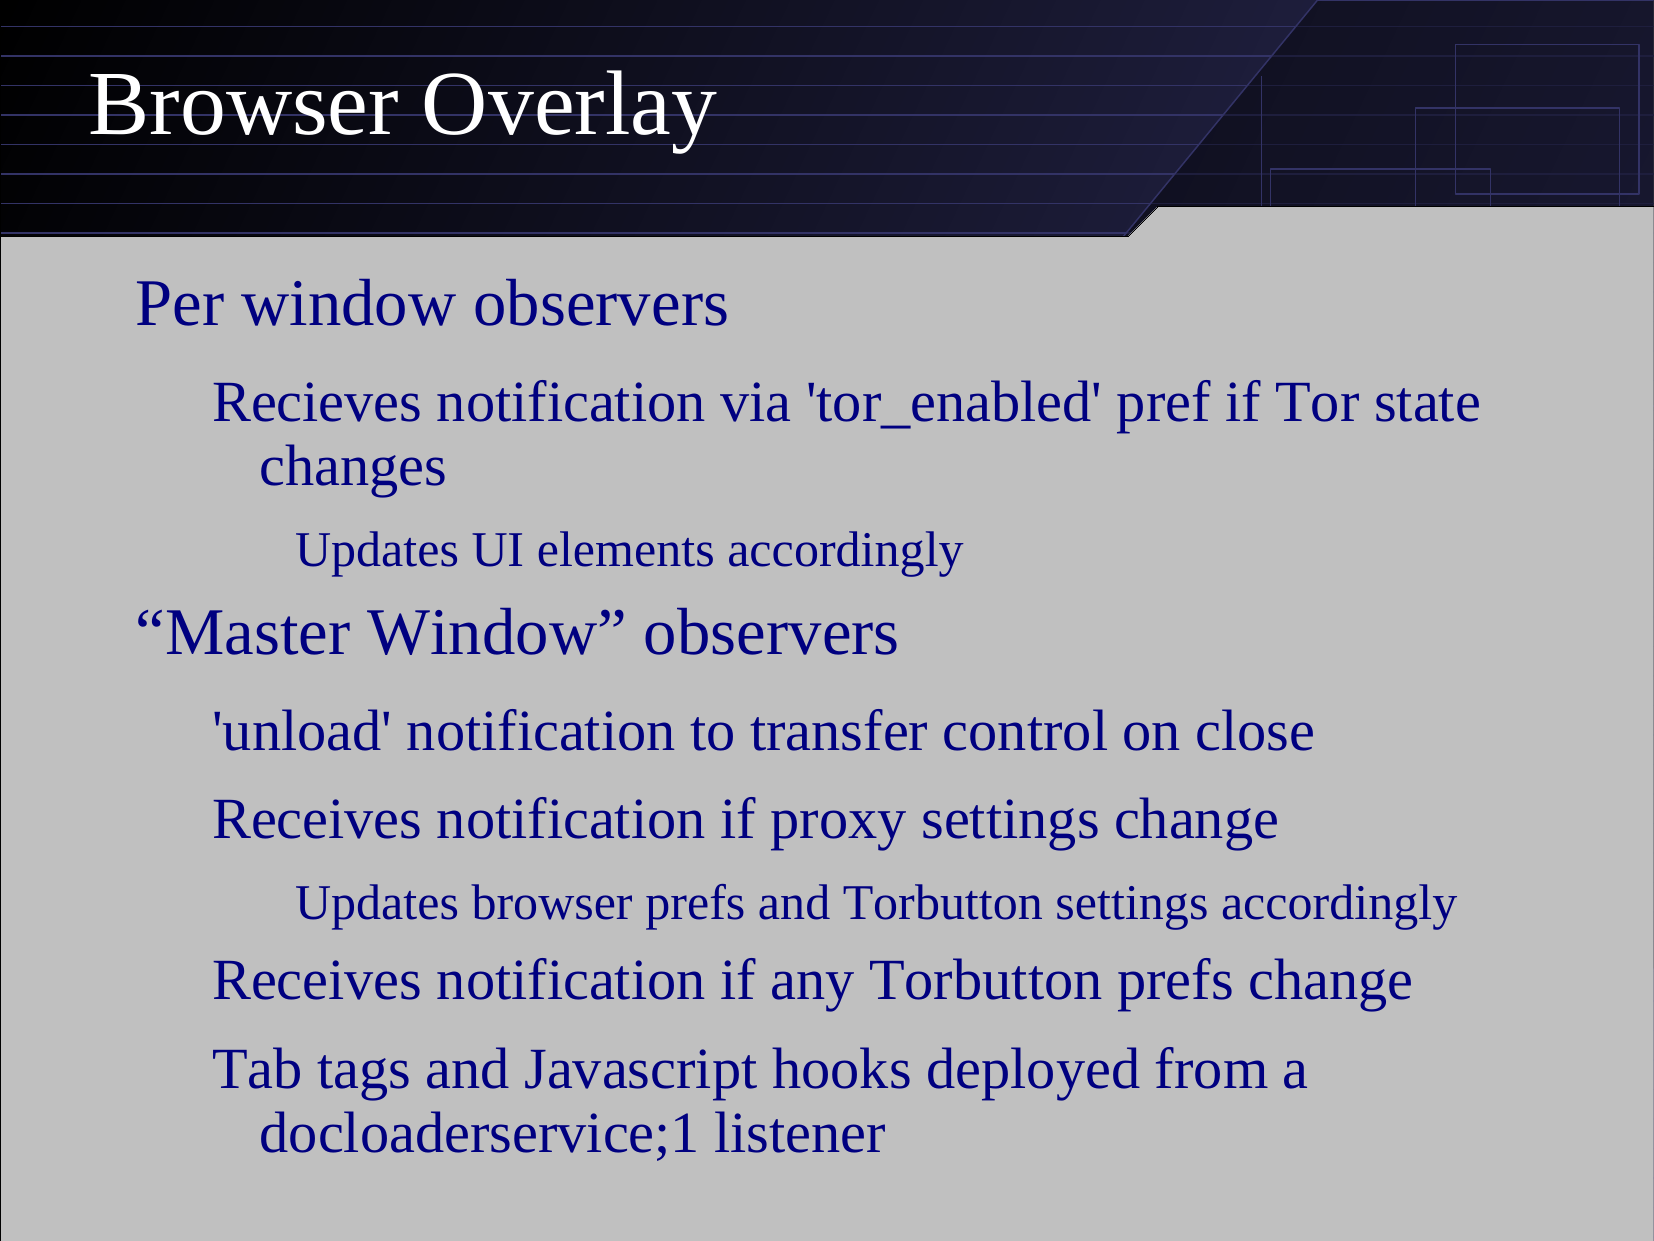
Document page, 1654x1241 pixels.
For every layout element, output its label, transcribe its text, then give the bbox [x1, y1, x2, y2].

title Browser Overlay [88, 0, 1501, 208]
list Per window observers Recieves notification via 'tor_enabled' pref if Tor state changes Updates UI elements accordingly “Master Window” observers 'unload' notification to transfer control on close Receives notification if proxy settings change Updates browser prefs and Torbutton settings accordingly Receives notification if any Torbutton prefs change Tab tags and Javascript hooks deployed from a docloaderservice;1 listener [118, 265, 1531, 1166]
